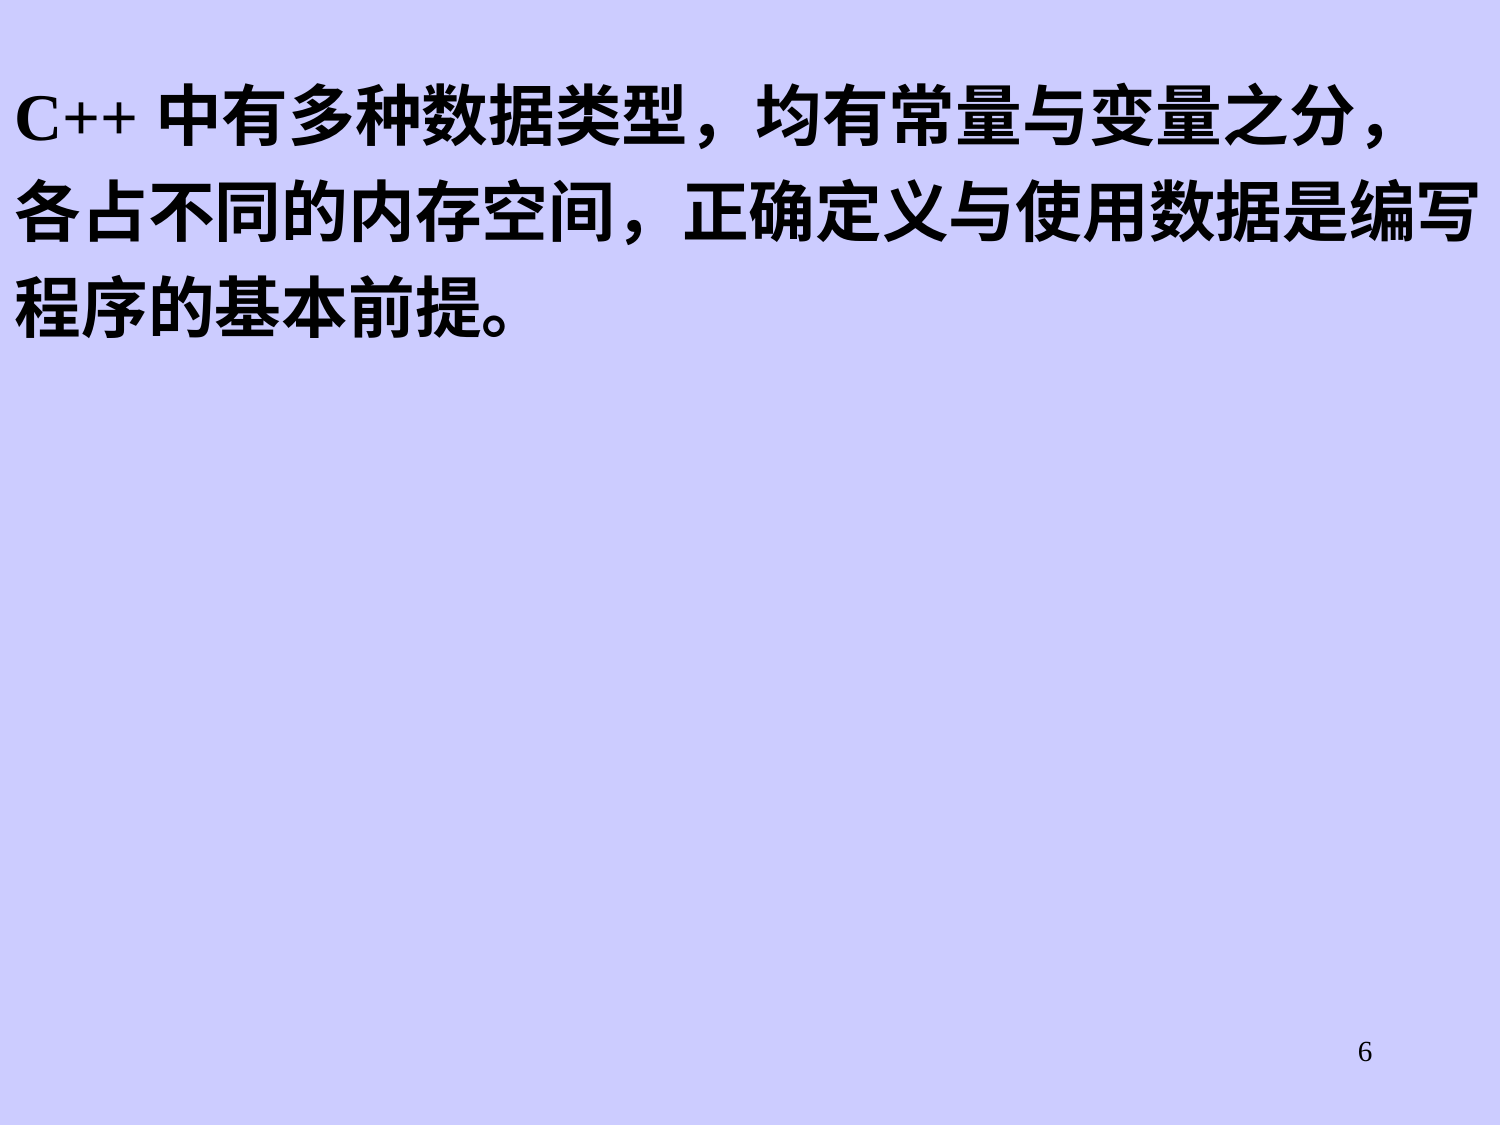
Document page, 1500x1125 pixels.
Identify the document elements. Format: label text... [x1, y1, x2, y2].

text_box C++中有多种数据类型，均有常量与变量之分，各占不同的内存空间，正确定义与使用数据是编写程序的基本前提。 [0, 49, 1500, 354]
text_box <编号> [1074, 1025, 1388, 1101]
